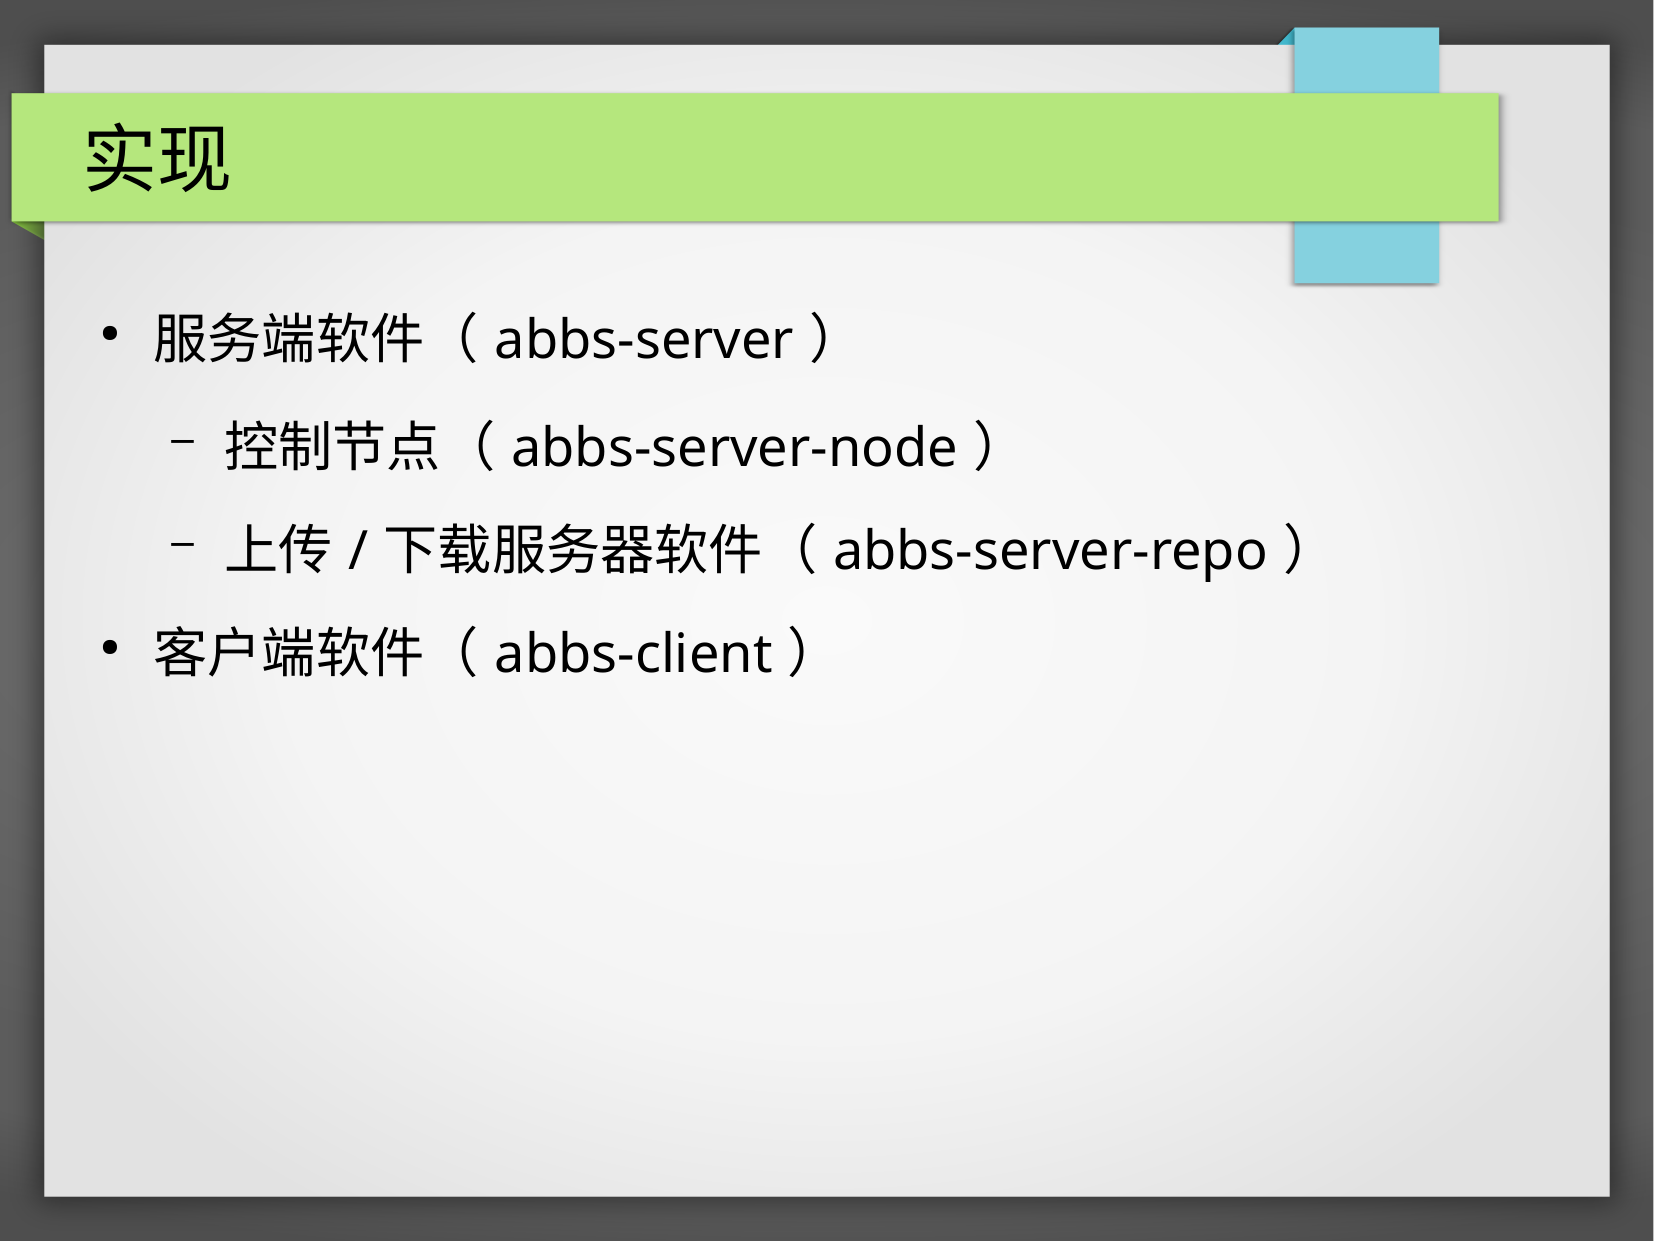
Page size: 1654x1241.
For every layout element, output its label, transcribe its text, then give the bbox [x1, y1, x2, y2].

title 实现 [82, 94, 1264, 213]
list 服务端软件（abbs-server） 控制节点（abbs-server-node） 上传/下载服务器软件（abbs-server-repo） 客户端软件（abbs-client） [82, 295, 1571, 1015]
picture [0, 0, 1654, 1241]
